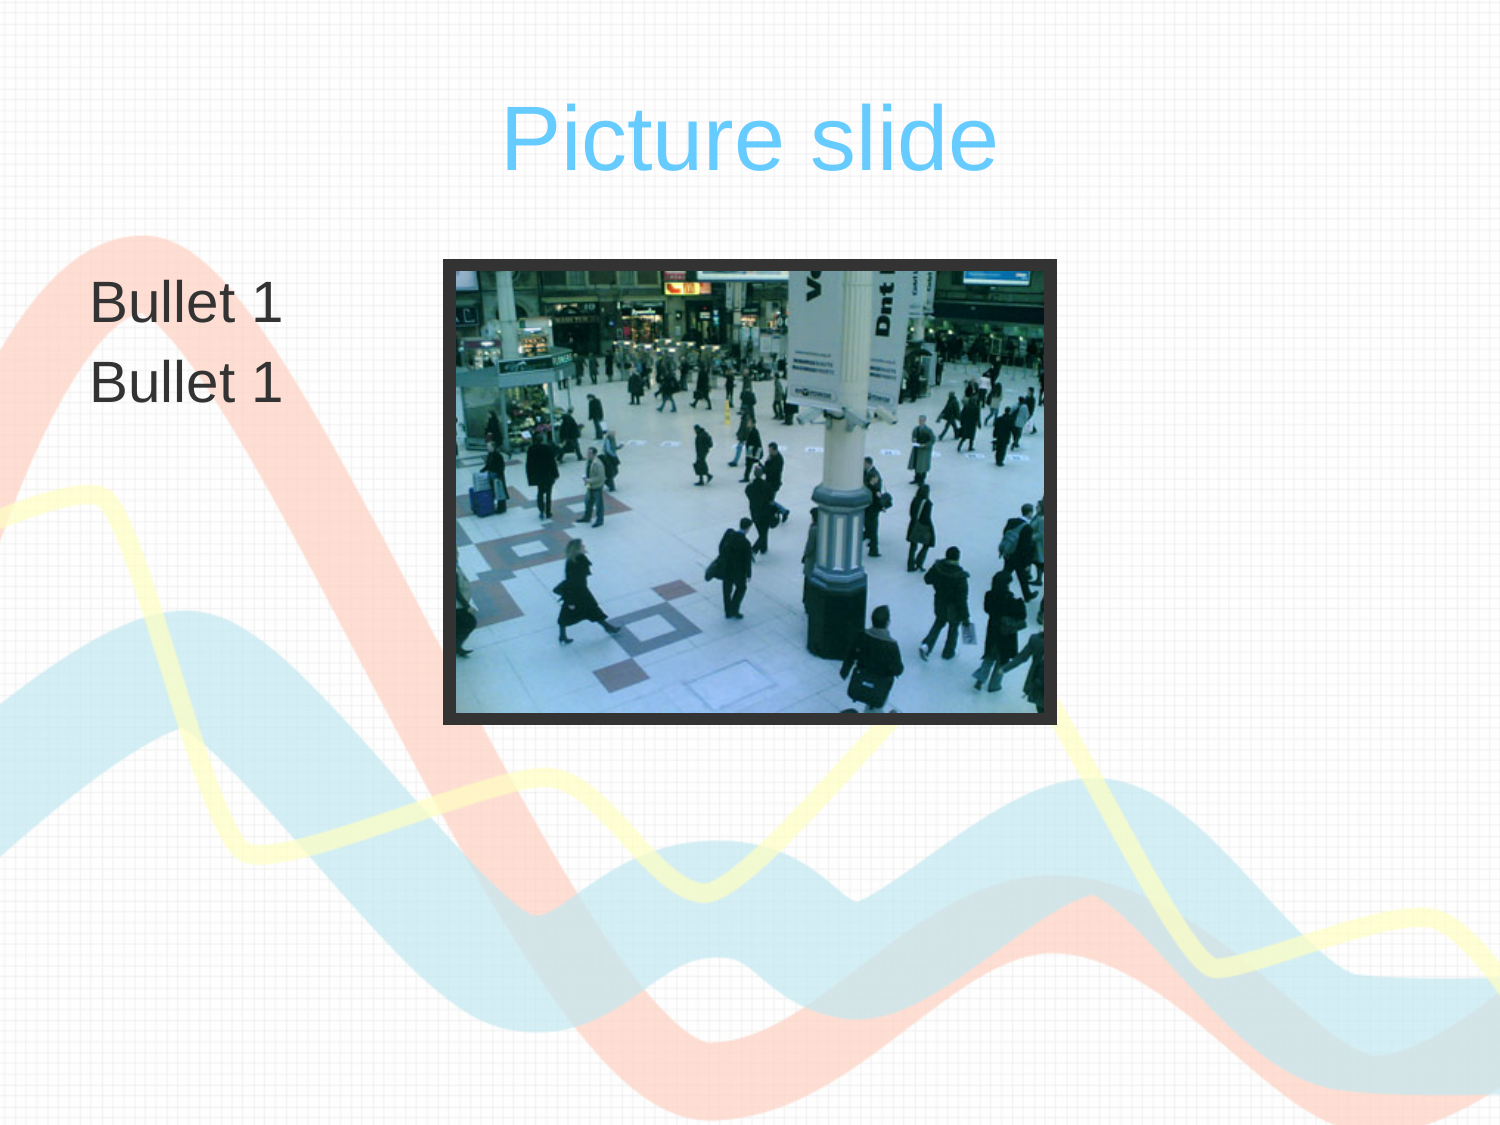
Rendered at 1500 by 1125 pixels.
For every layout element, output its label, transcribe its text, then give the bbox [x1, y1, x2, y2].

list Bullet 1 Bullet 1 [74, 262, 737, 870]
title Picture slide [75, 45, 1426, 233]
picture [455, 271, 1045, 713]
